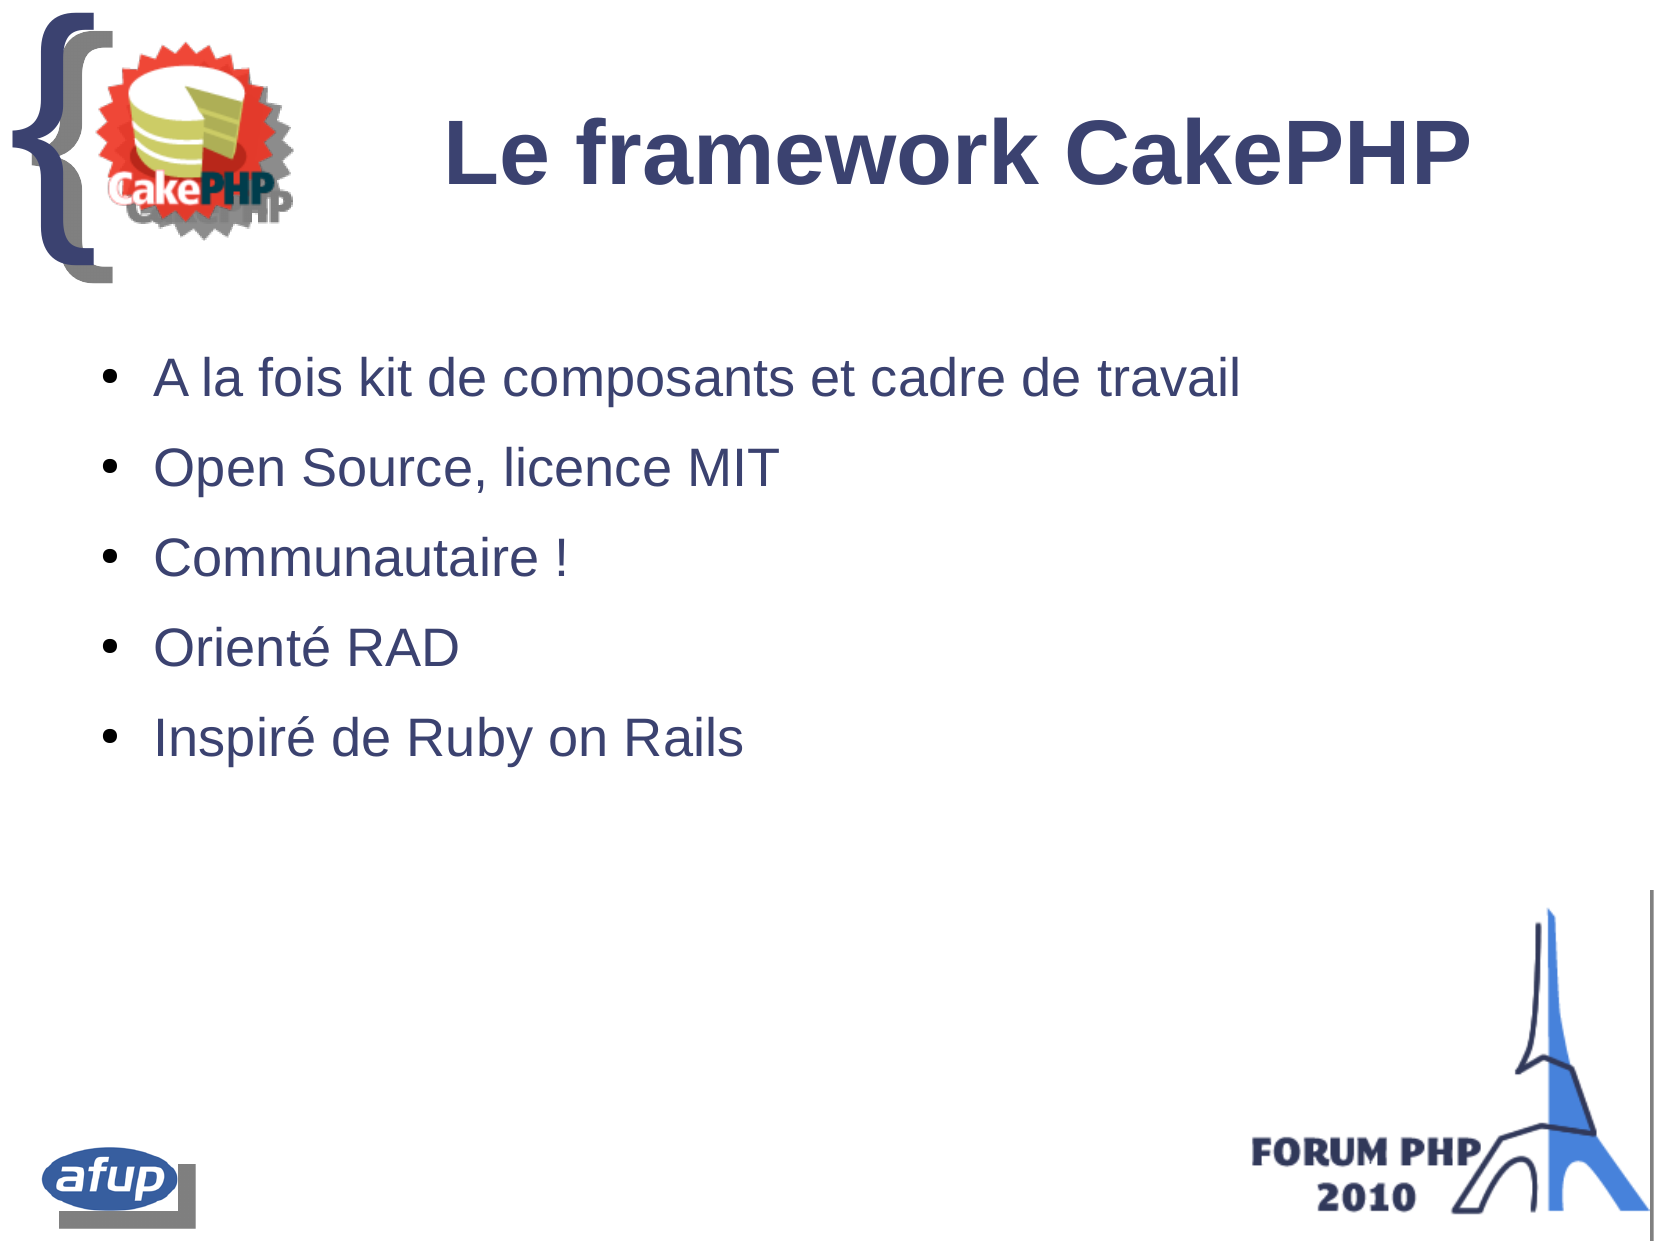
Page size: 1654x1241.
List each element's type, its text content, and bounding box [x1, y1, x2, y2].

picture [88, 35, 284, 231]
list A la fois kit de composants et cadre de travail Open Source, licence MIT Communautaire ! Orienté RAD Inspiré de Ruby on Rails [82, 290, 1571, 1109]
title Le framework CakePHP [295, 49, 1571, 257]
picture [41, 1146, 178, 1211]
picture [1240, 872, 1650, 1241]
